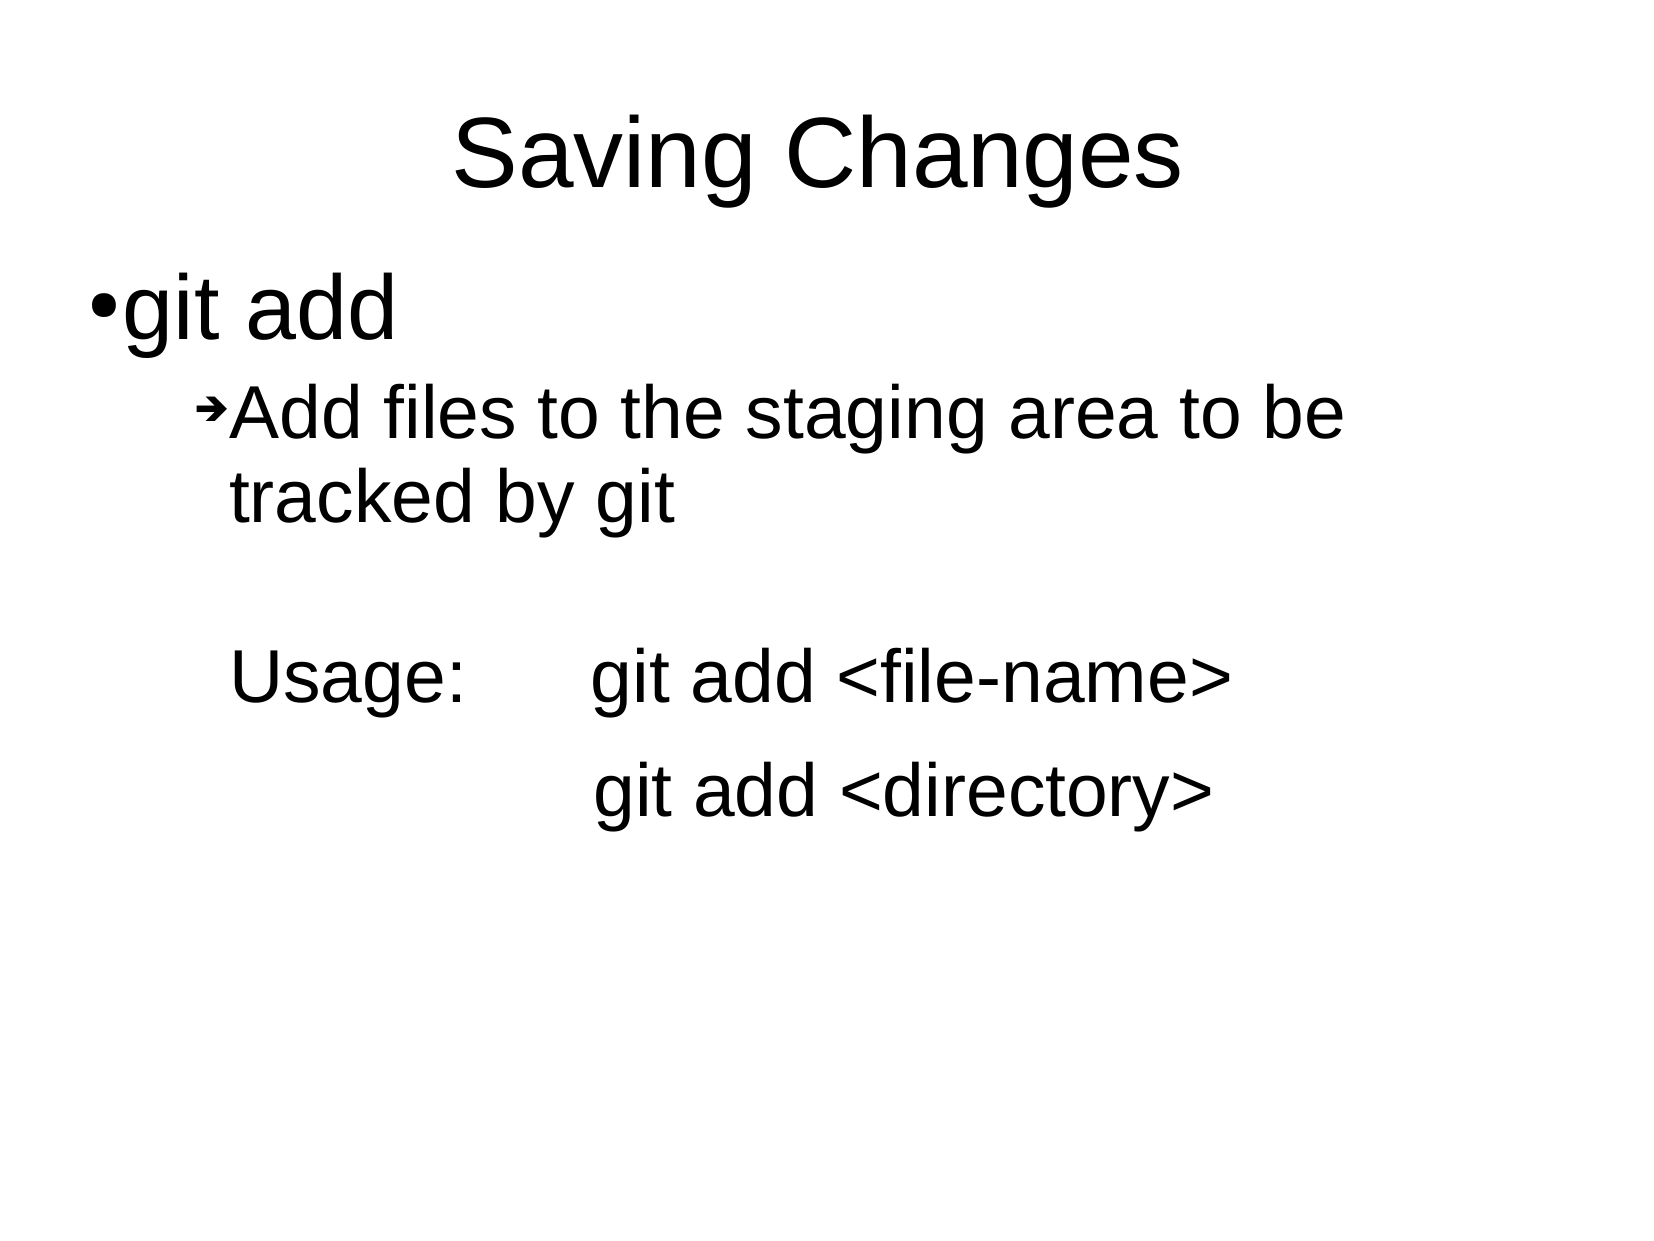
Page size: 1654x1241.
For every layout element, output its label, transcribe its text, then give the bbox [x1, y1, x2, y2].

title Saving Changes [82, 49, 1571, 257]
list git add Add files to the staging area to be tracked by git Usage: git add <file-name> git add <directory> [87, 256, 1576, 1050]
